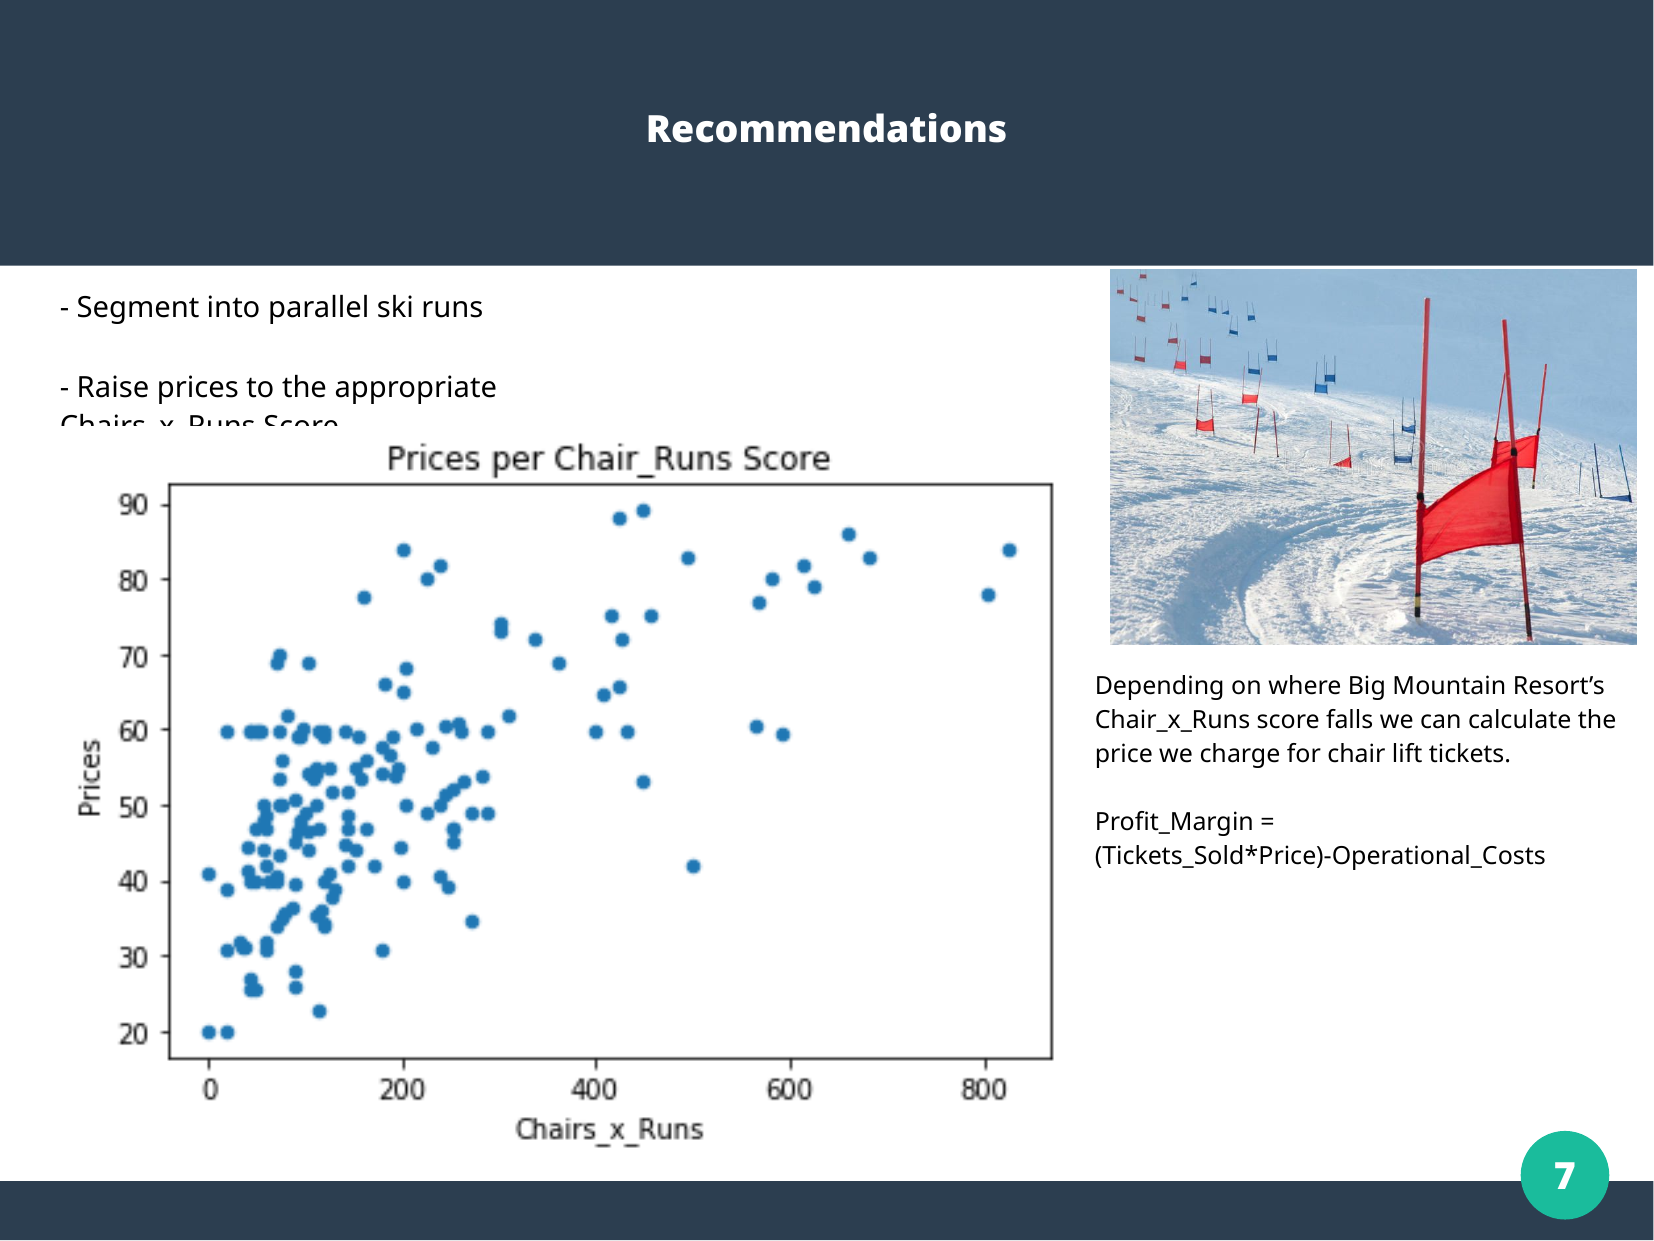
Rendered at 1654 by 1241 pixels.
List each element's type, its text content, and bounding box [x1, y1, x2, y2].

picture [1110, 269, 1637, 646]
title Recommendations [59, 49, 1595, 207]
picture [61, 426, 1067, 1161]
text_box Depending on where Big Mountain Resort’s Chair_x_Runs score falls we can calculate the price we charge for chair lift tickets. Profit_Margin = (Tickets_Sold*Price)-Operational_Costs [1080, 660, 1654, 1066]
text_box - Segment into parallel ski runs - Raise prices to the appropriate Chairs_x_Runs Score [45, 279, 1110, 556]
